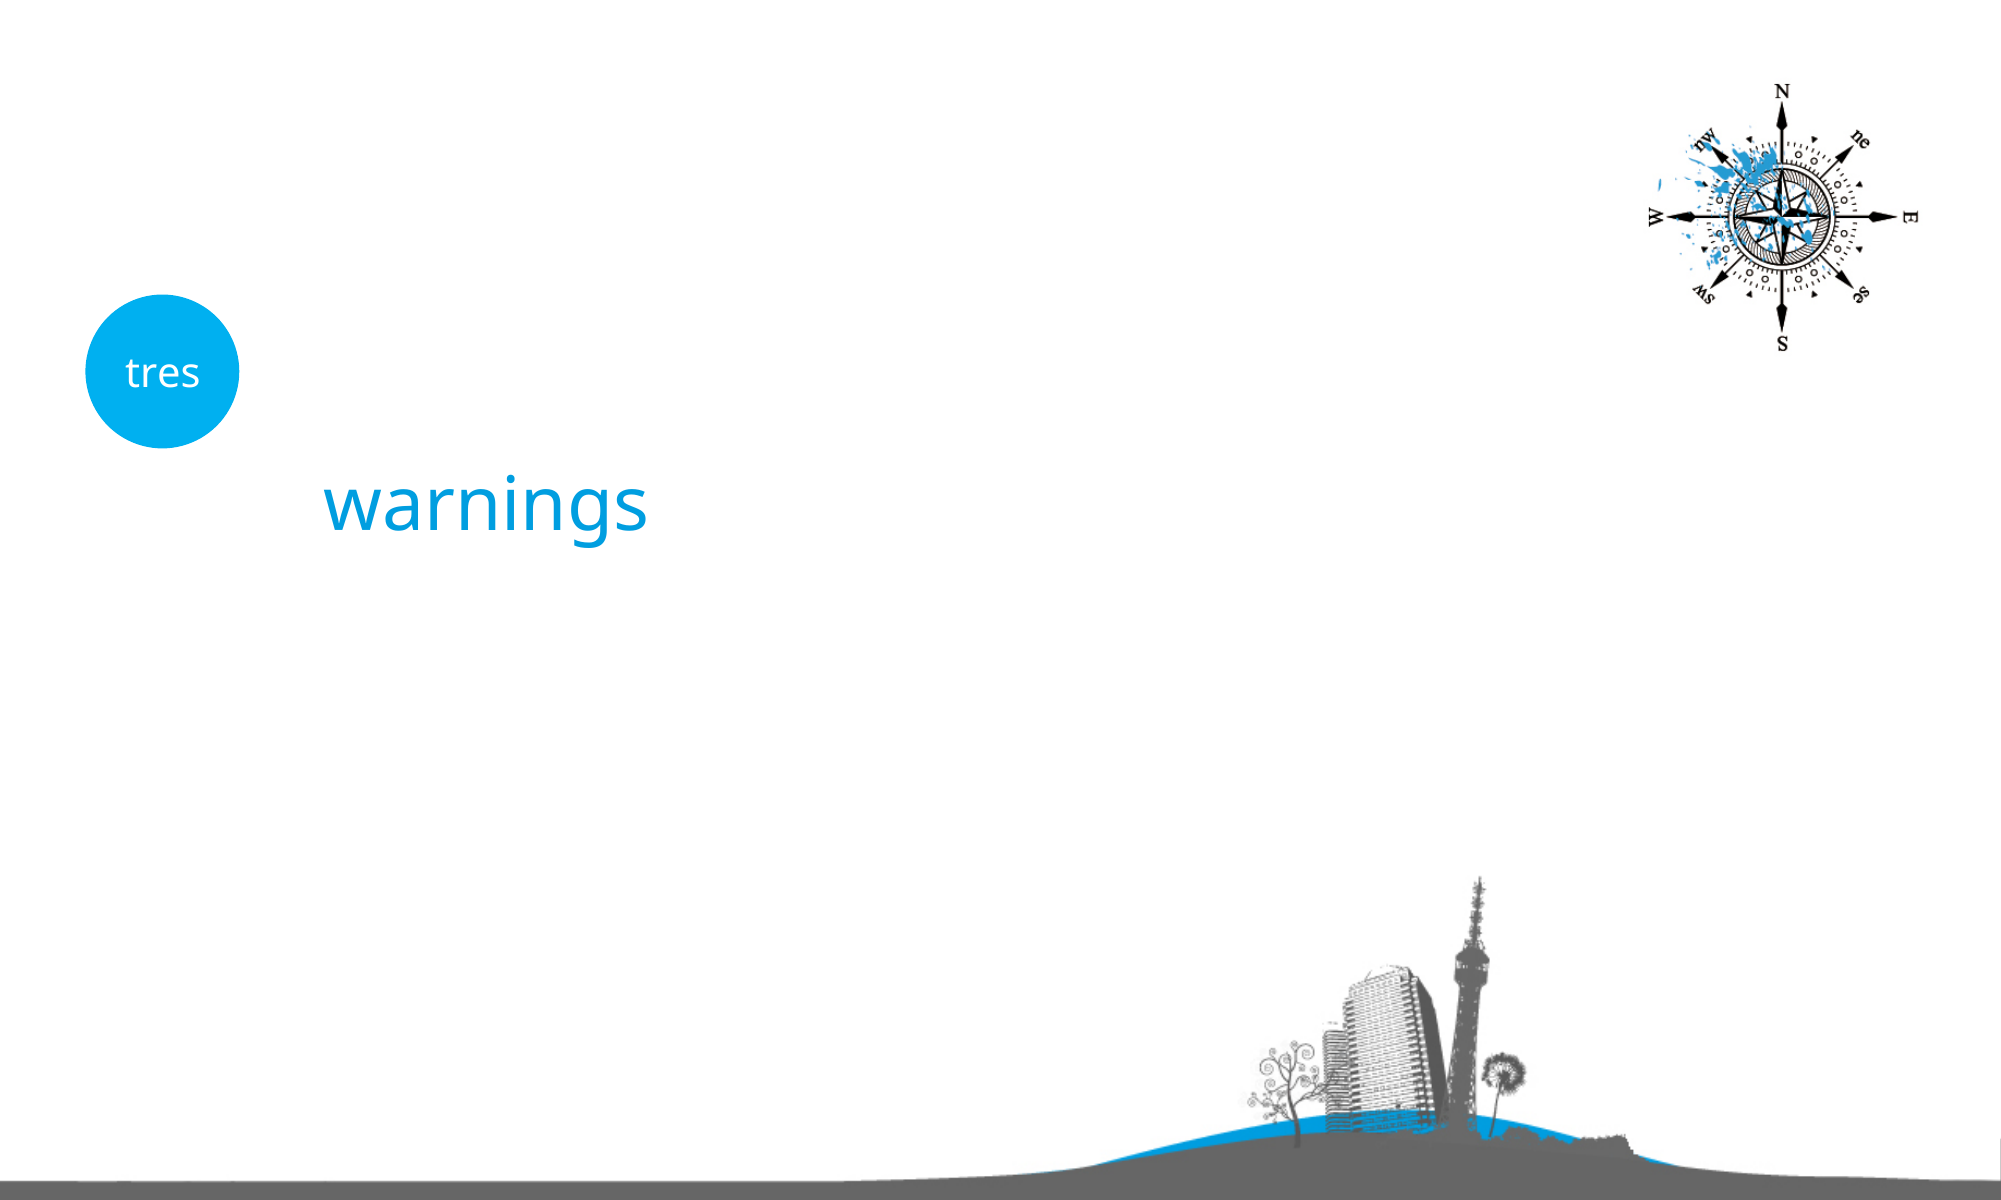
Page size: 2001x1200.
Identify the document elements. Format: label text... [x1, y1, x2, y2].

text_box warnings [308, 447, 1716, 553]
text_box [93, 295, 231, 338]
text_box [93, 405, 231, 448]
text_box tres [74, 338, 252, 405]
picture [0, 0, 2001, 1200]
